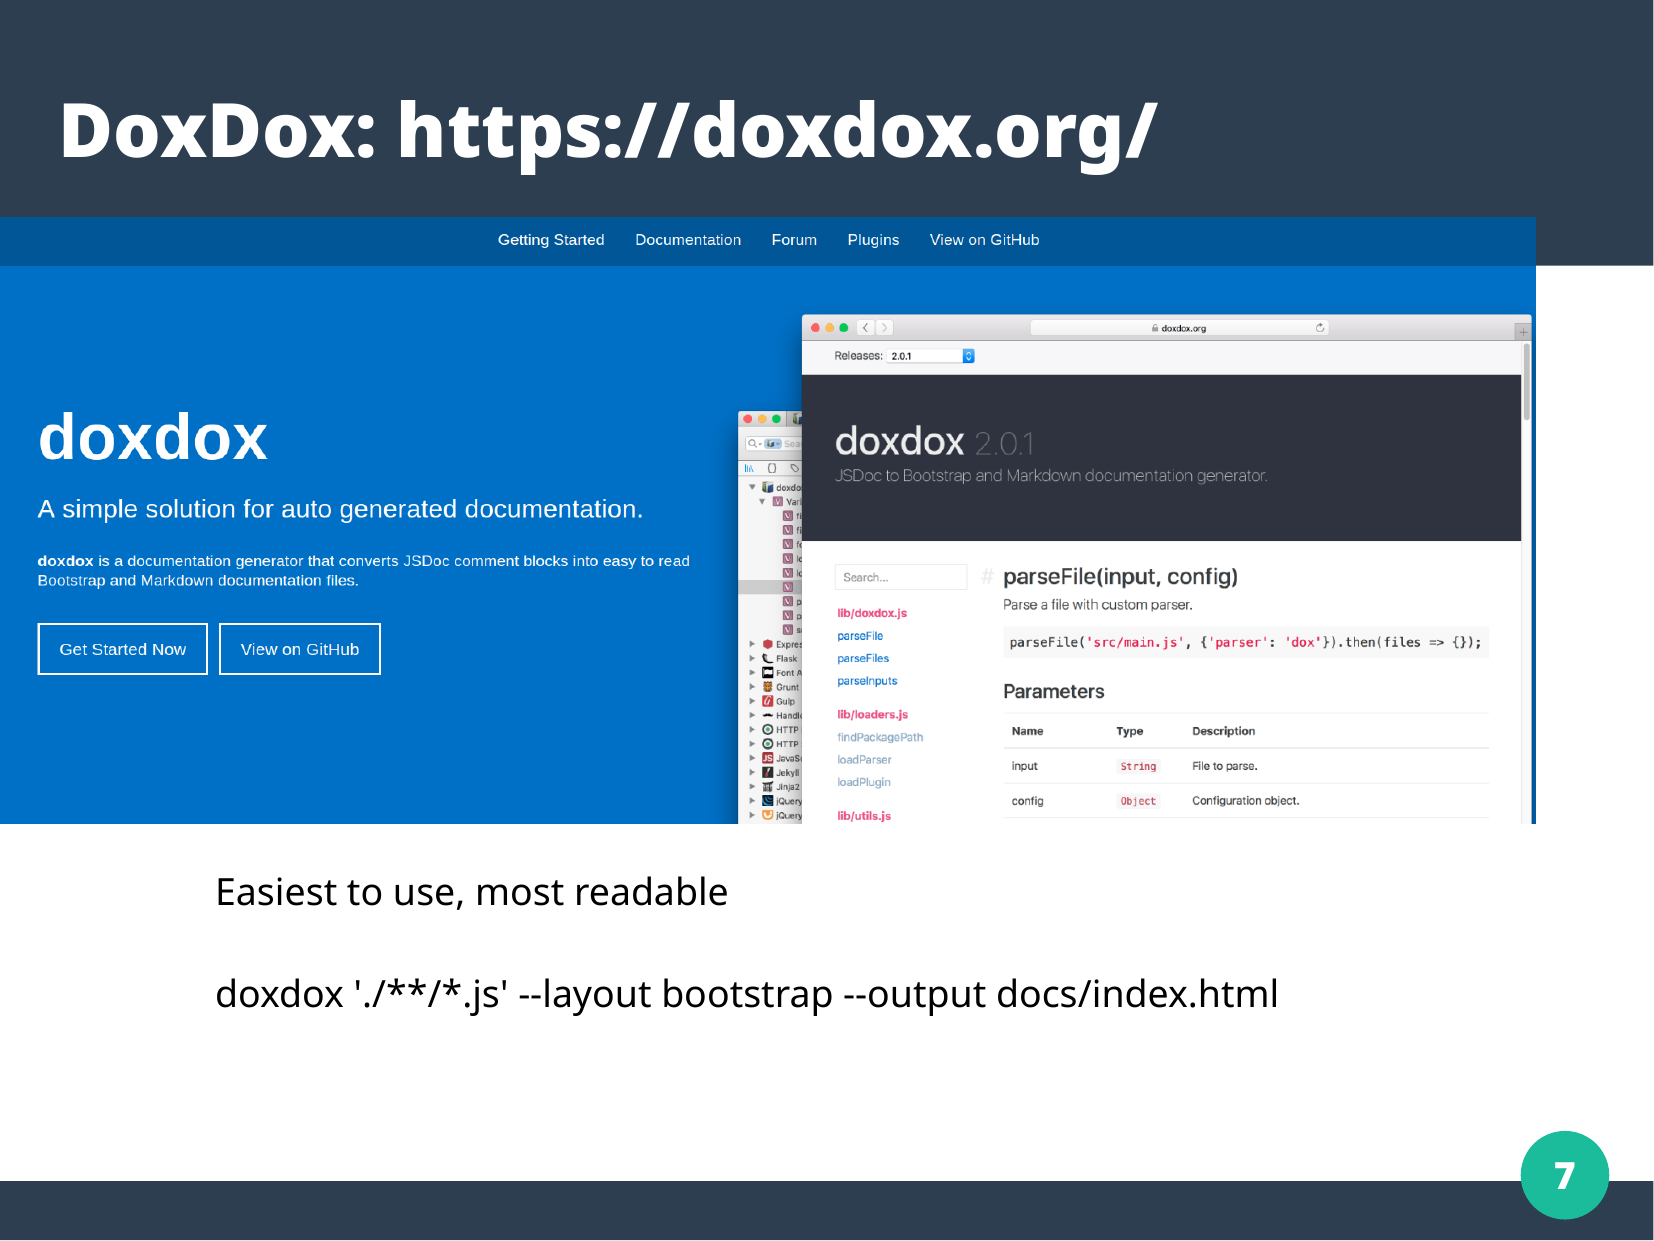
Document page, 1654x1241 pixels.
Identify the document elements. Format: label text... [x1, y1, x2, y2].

picture [0, 217, 1536, 827]
title DoxDox: https://doxdox.org/ [59, 49, 1595, 207]
text_box Easiest to use, most readable doxdox './**/*.js' --layout bootstrap --output docs/index.html [200, 858, 1359, 1004]
